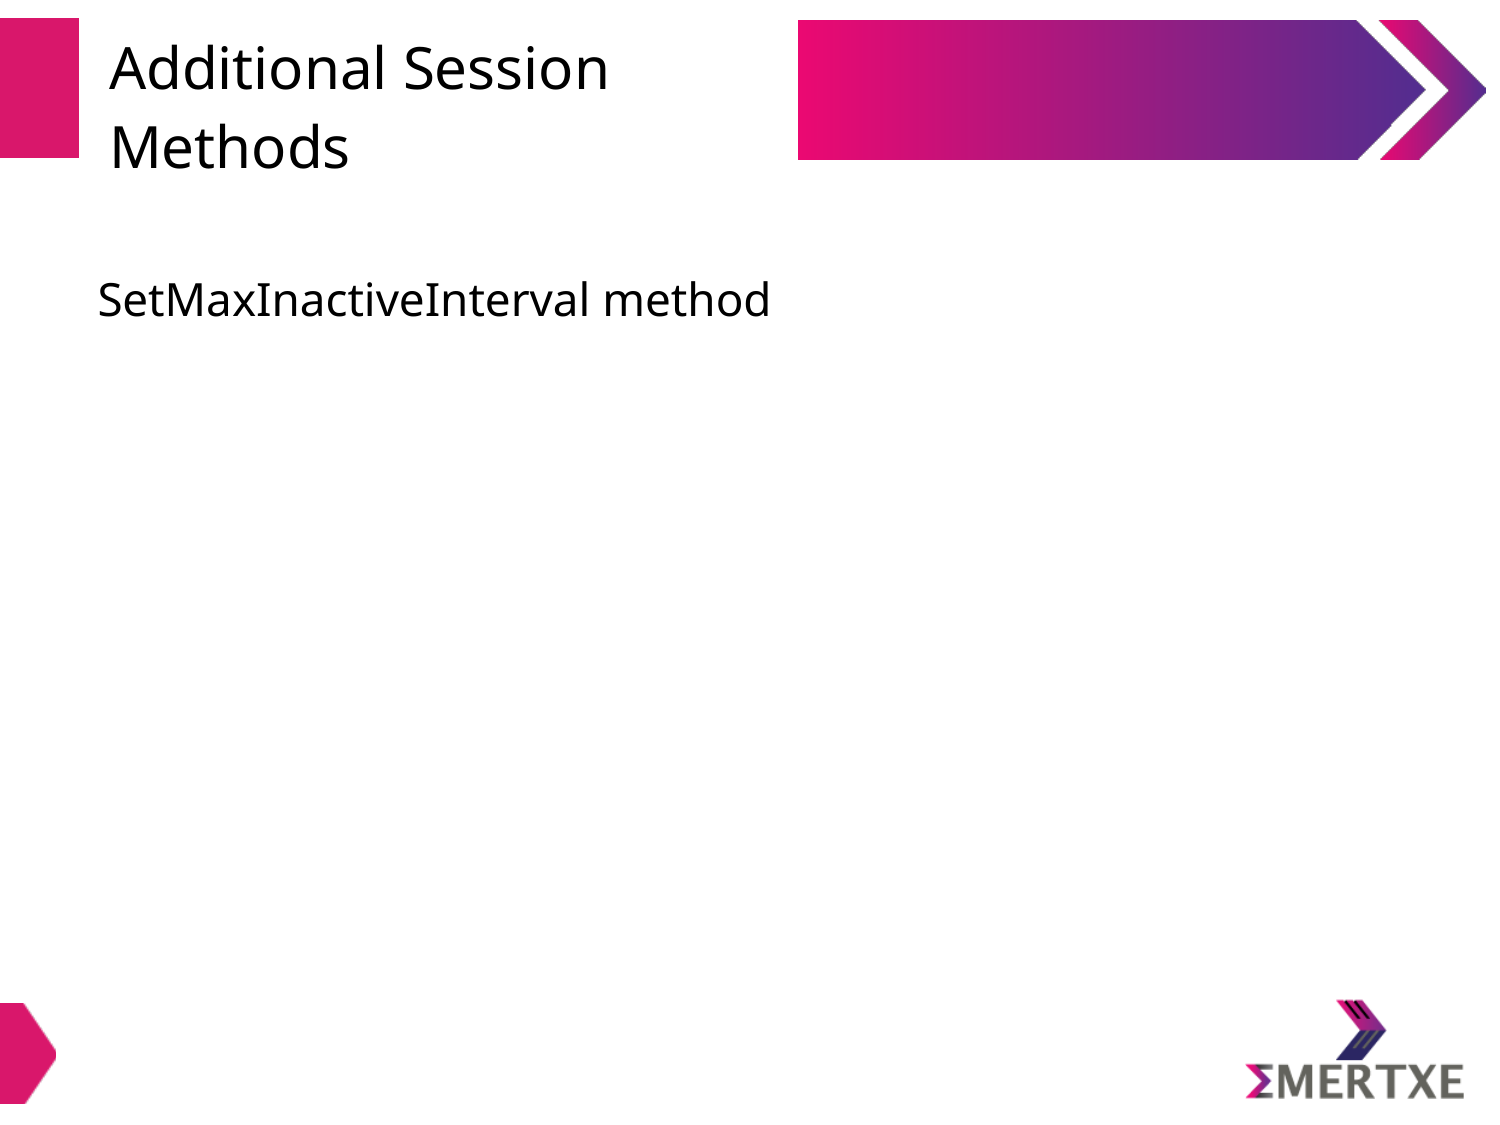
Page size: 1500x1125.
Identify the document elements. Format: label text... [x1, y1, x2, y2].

picture [798, 20, 1486, 160]
text_box SetMaxInactiveInterval method [82, 259, 1382, 329]
text_box Additional Session Methods [94, 20, 721, 171]
picture [1245, 996, 1465, 1099]
